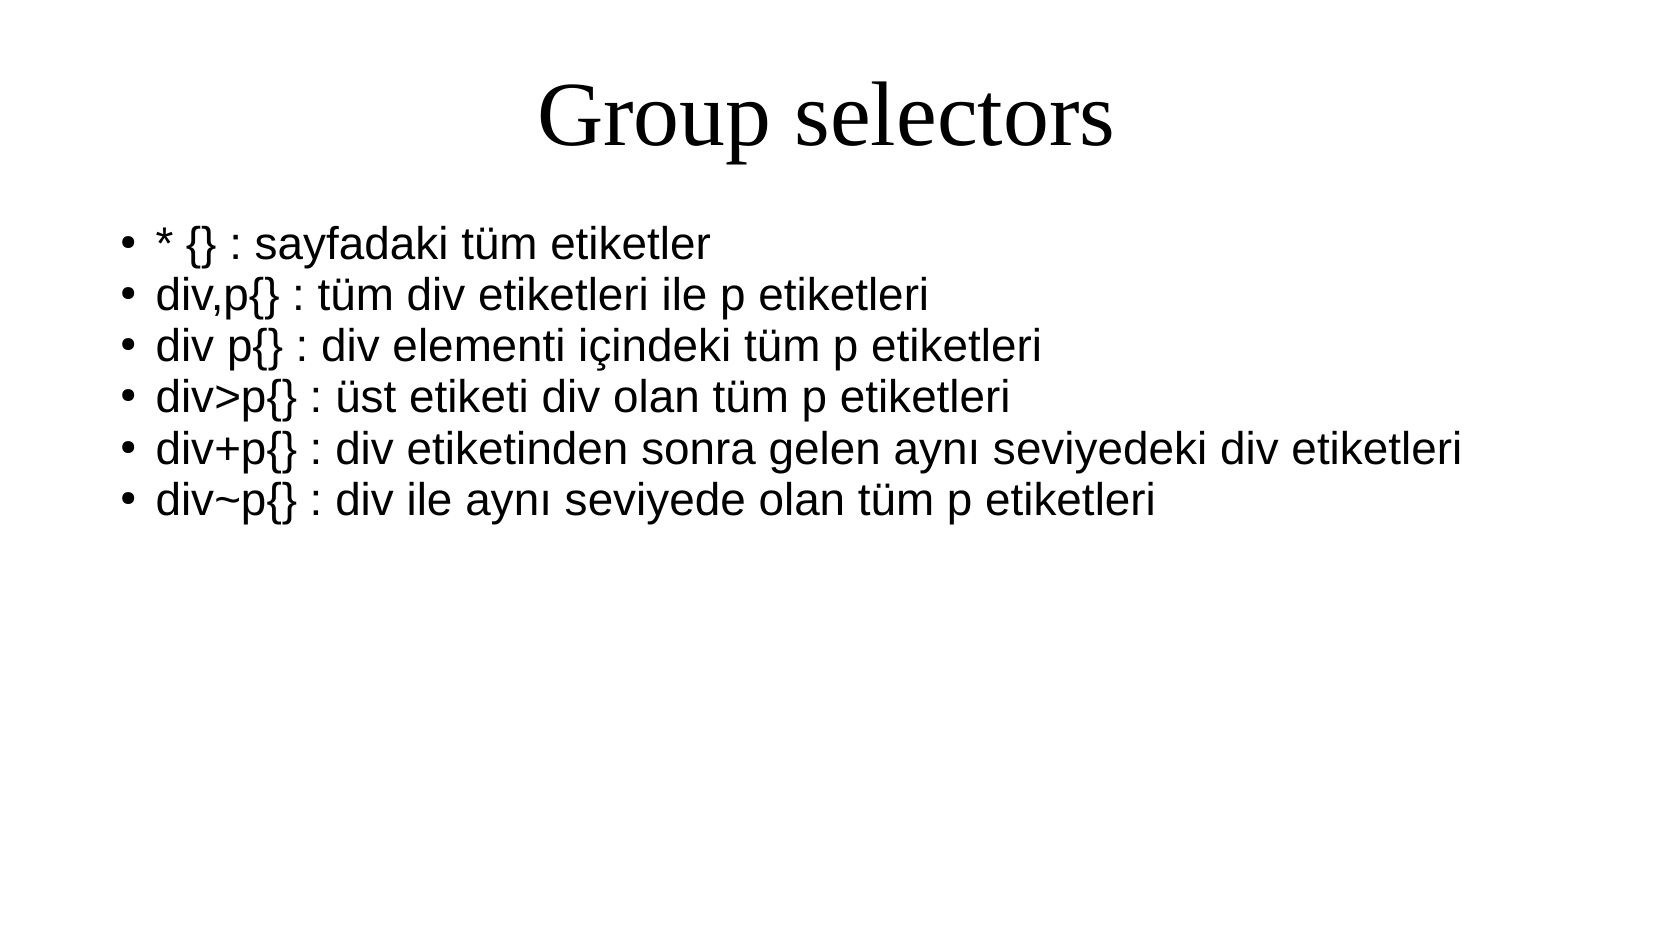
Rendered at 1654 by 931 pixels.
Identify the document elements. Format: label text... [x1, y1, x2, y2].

list * {} : sayfadaki tüm etiketler div,p{} : tüm div etiketleri ile p etiketleri div p{} : div elementi içindeki tüm p etiketleri div>p{} : üst etiketi div olan tüm p etiketleri div+p{} : div etiketinden sonra gelen aynı seviyedeki div etiketleri div~p{} : div ile aynı seviyede olan tüm p etiketleri [82, 217, 1571, 758]
title Group selectors [82, 37, 1571, 193]
